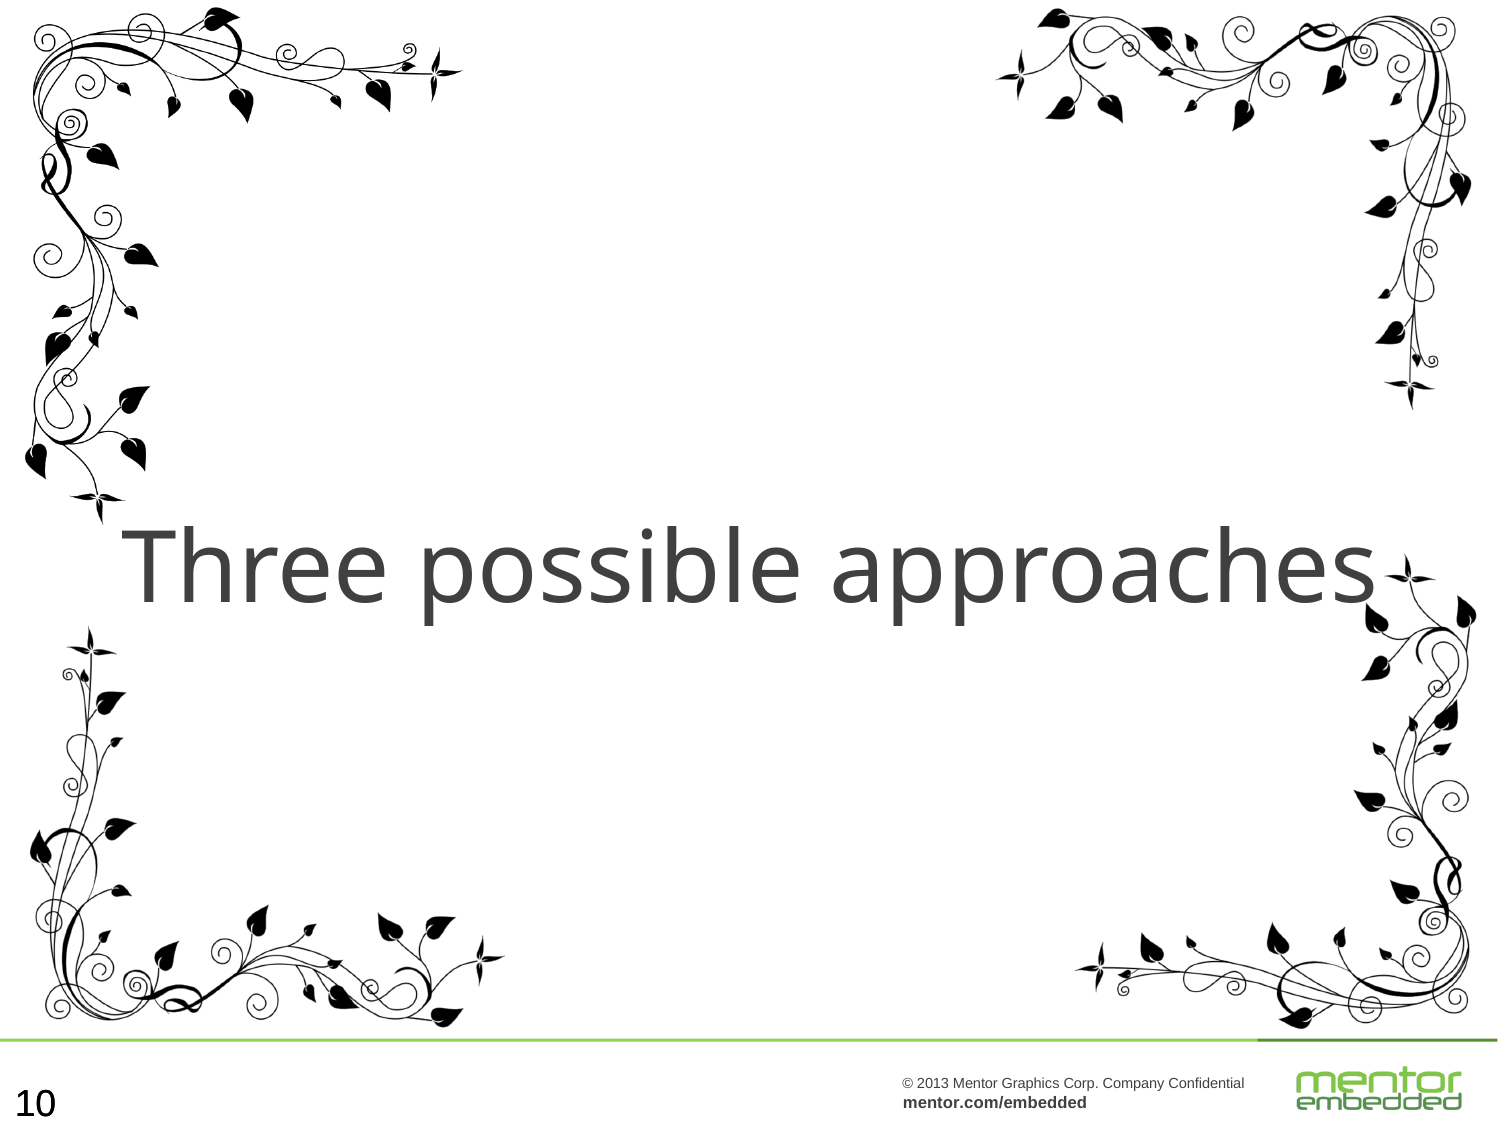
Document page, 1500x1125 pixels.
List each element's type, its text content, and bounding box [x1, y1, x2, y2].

picture [16, 0, 467, 530]
subtitle Three possible approaches [0, 167, 1500, 958]
picture [990, 0, 1477, 414]
picture [1070, 548, 1484, 1035]
picture [1292, 1062, 1464, 1114]
picture [23, 621, 510, 1035]
